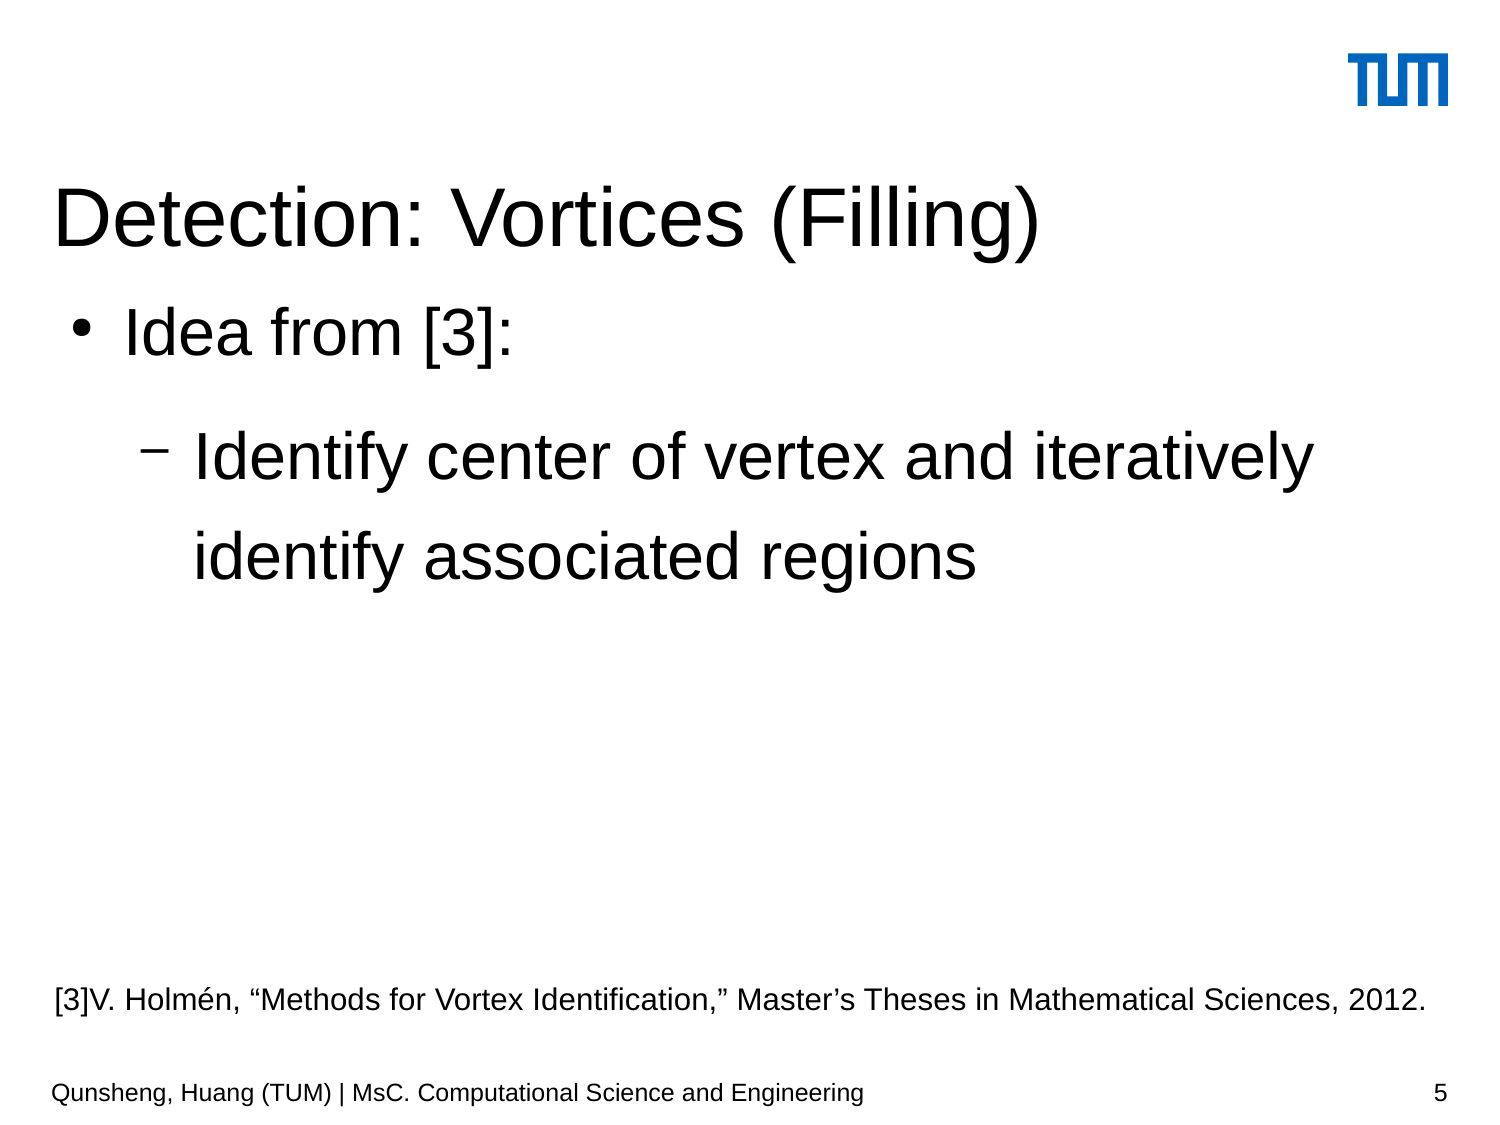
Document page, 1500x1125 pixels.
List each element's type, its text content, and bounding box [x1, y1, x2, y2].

title Detection: Vortices (Filling) [52, 163, 1449, 231]
text_box [3]V. Holmén, “Methods for Vortex Identification,” Master’s Theses in Mathematical Sciences, 2012. [39, 974, 1445, 1019]
slide_number <number> [1111, 1061, 1448, 1122]
list Idea from [3]: Identify center of vertex and iteratively identify associated regions [52, 289, 1449, 1060]
